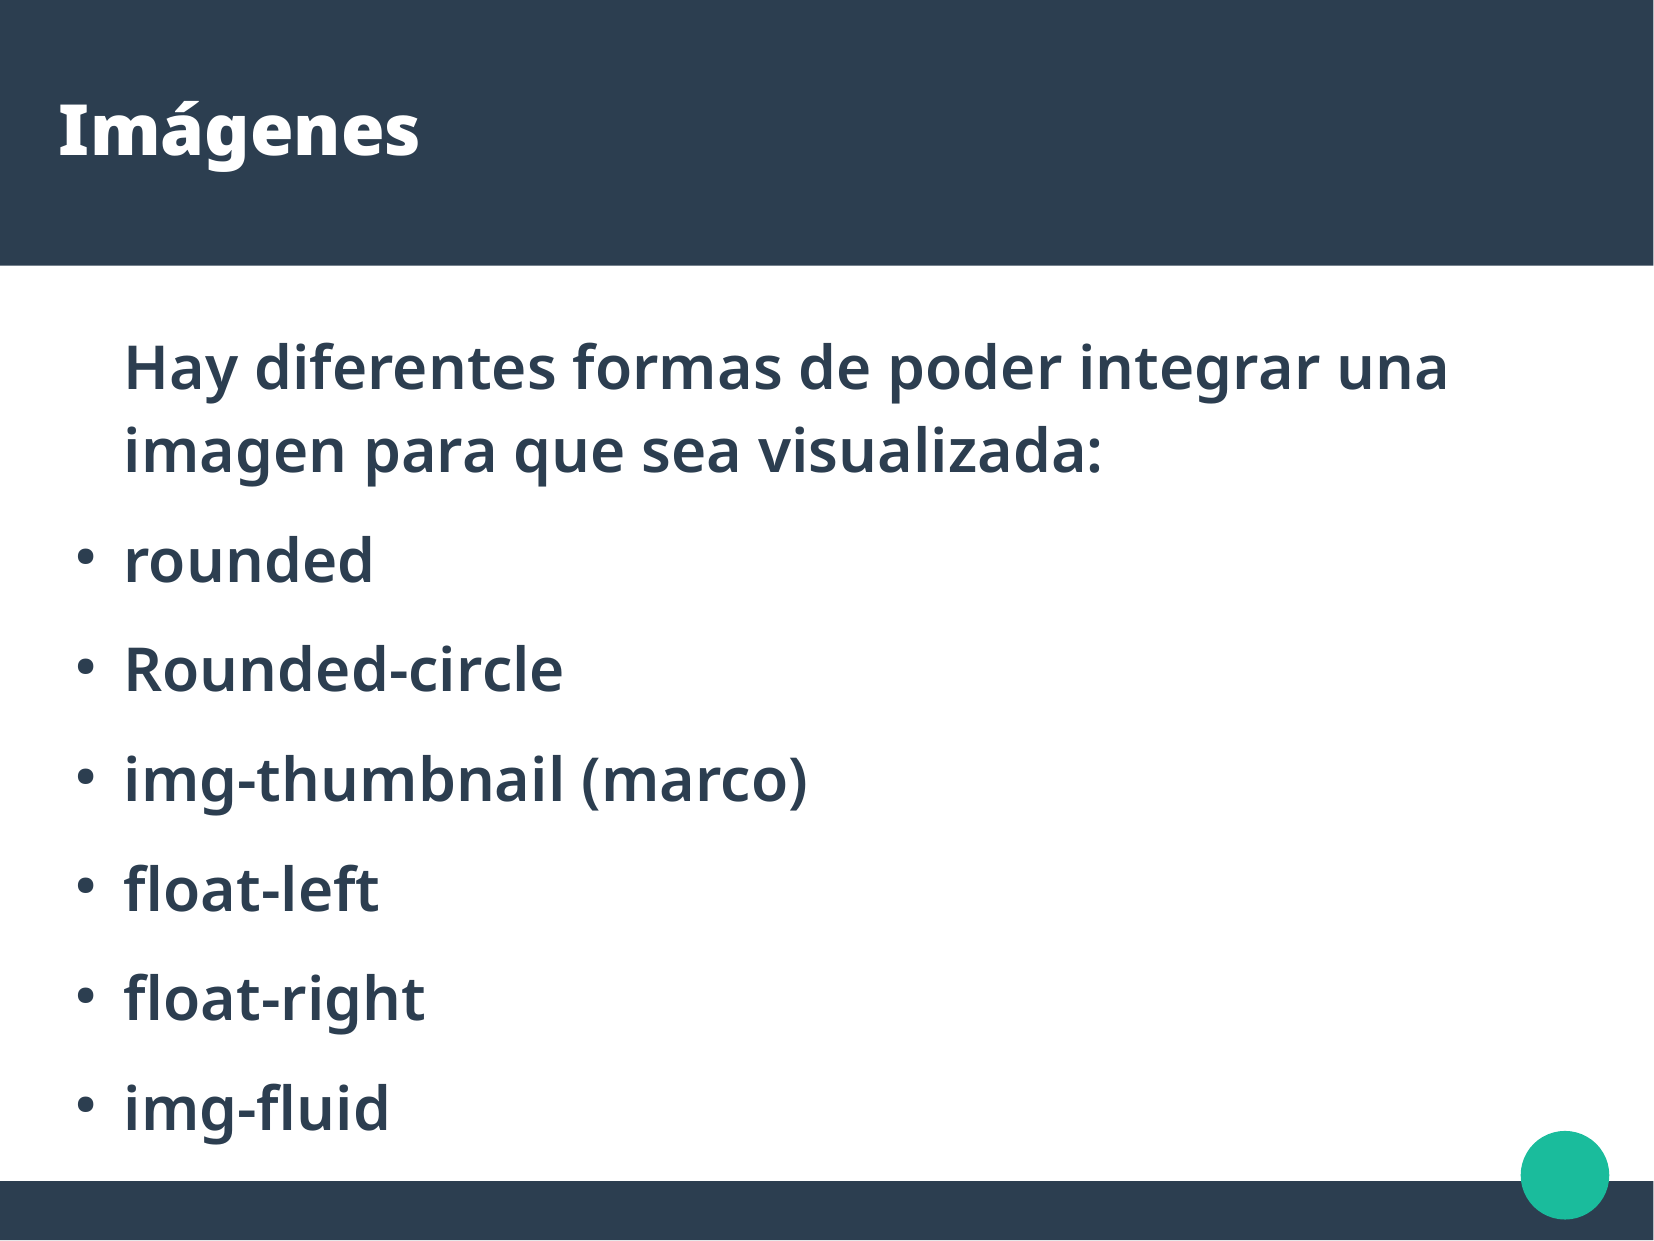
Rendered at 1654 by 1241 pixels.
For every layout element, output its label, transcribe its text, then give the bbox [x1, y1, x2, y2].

list Hay diferentes formas de poder integrar una imagen para que sea visualizada: rounded Rounded-circle img-thumbnail (marco) float-left float-right img-fluid [59, 324, 1595, 1152]
title Imágenes [59, 49, 1595, 207]
